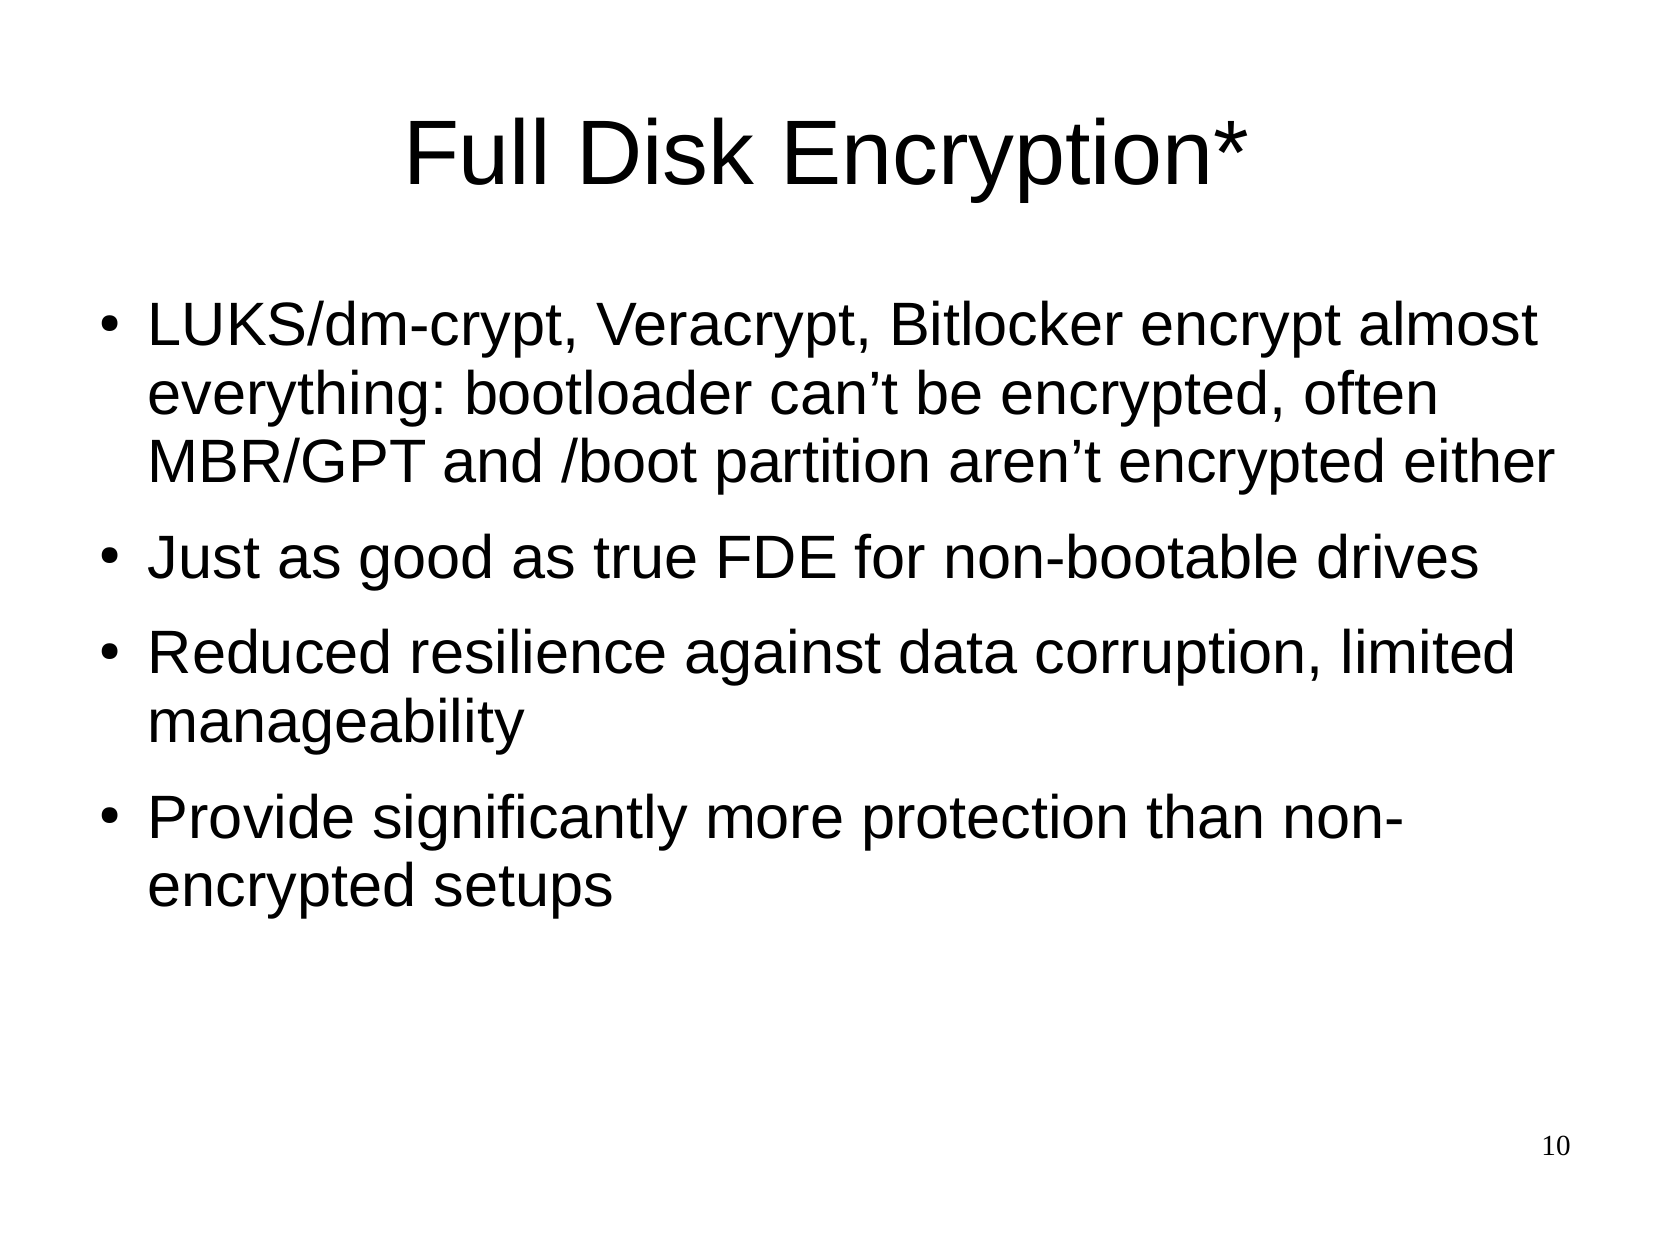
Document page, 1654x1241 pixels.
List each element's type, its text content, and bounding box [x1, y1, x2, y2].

list LUKS/dm-crypt, Veracrypt, Bitlocker encrypt almost everything: bootloader can’t be encrypted, often MBR/GPT and /boot partition aren’t encrypted either Just as good as true FDE for non-bootable drives Reduced resilience against data corruption, limited manageability Provide significantly more protection than non-encrypted setups [82, 290, 1571, 1010]
title Full Disk Encryption* [82, 49, 1571, 257]
